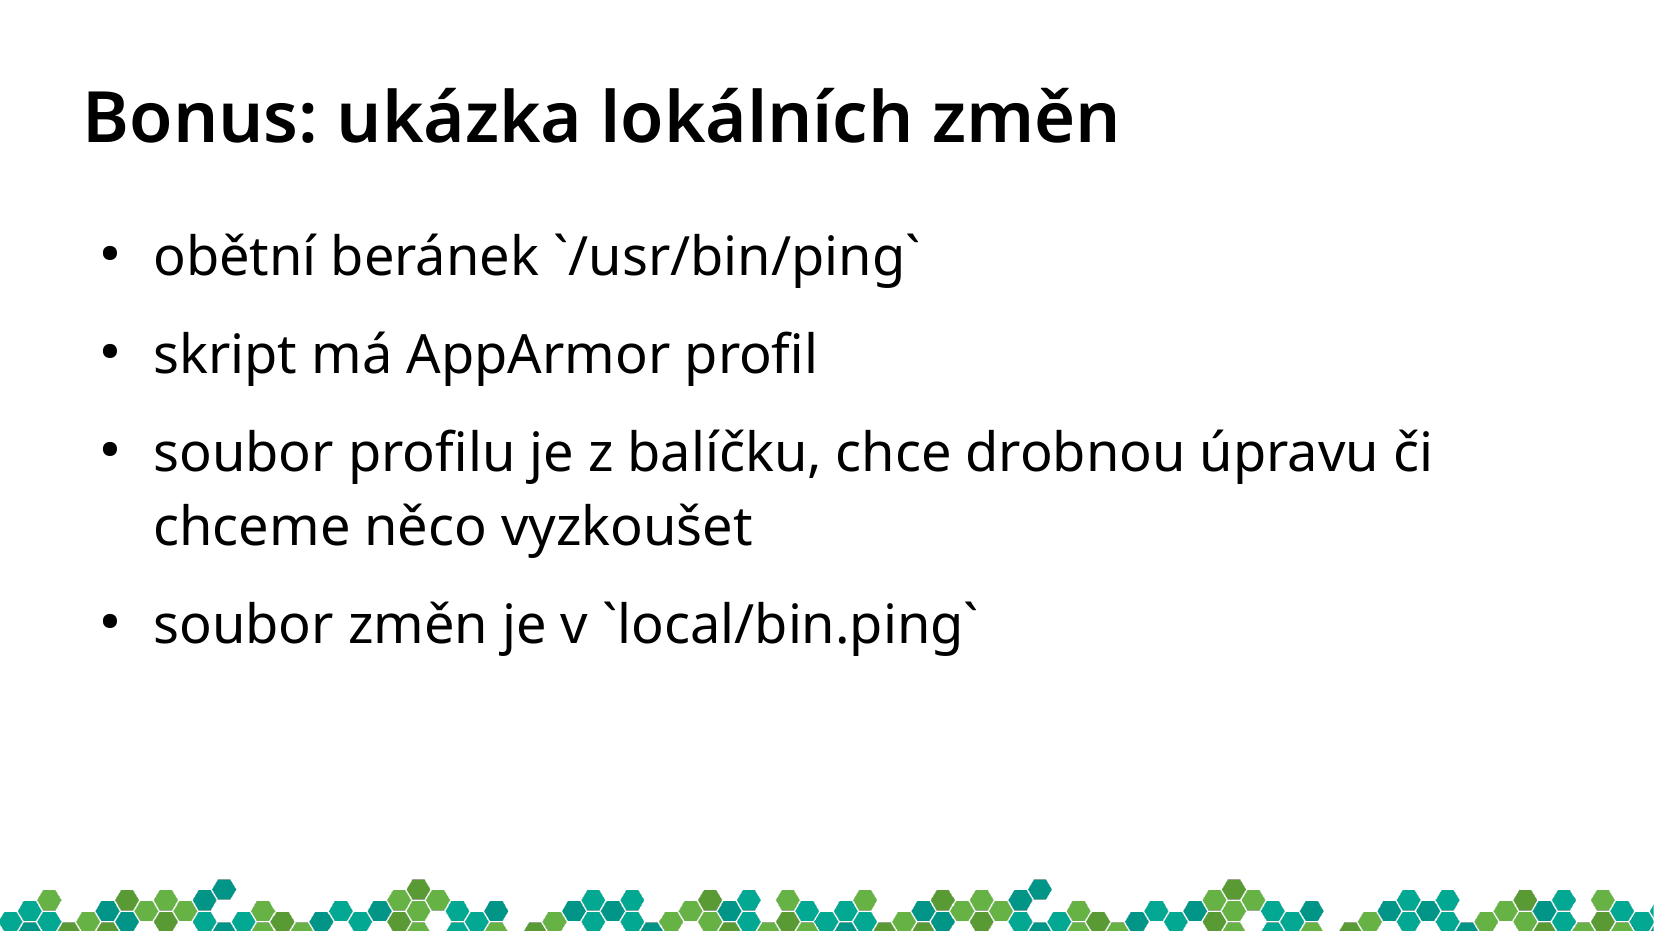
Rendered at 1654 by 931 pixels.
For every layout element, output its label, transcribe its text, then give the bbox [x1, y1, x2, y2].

list obětní beránek `/usr/bin/ping` skript má AppArmor profil soubor profilu je z balíčku, chce drobnou úpravu či chceme něco vyzkoušet soubor změn je v `local/bin.ping` [82, 217, 1571, 855]
text_box [82, 37, 1571, 193]
picture [0, 871, 1654, 931]
